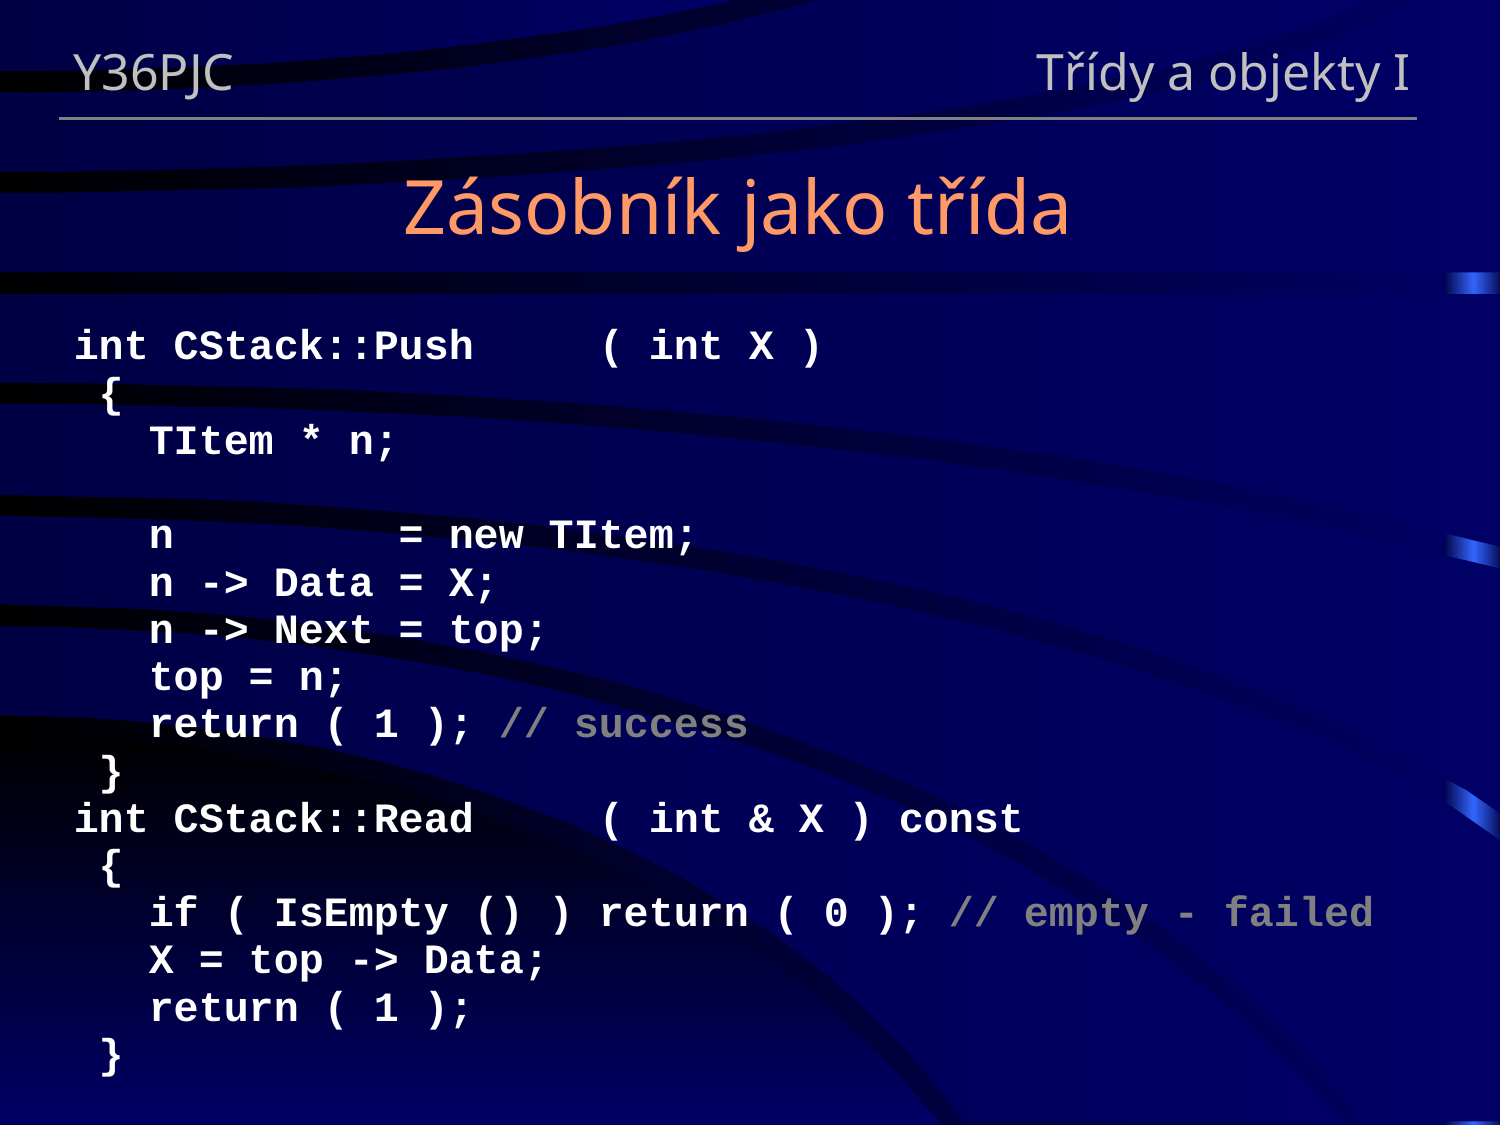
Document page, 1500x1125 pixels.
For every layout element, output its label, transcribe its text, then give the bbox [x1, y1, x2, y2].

text_box Zásobník jako třída int CStack::Push ( int X ) { TItem * n; n = new TItem; n -> Data = X; n -> Next = top; top = n; return ( 1 ); // success } int CStack::Read ( int & X ) const { if ( IsEmpty () ) return ( 0 ); // empty - failed X = top -> Data; return ( 1 ); } [59, 147, 1418, 1125]
text_box Třídy a objekty I [1021, 29, 1418, 105]
text_box Y36PJC [59, 29, 251, 105]
